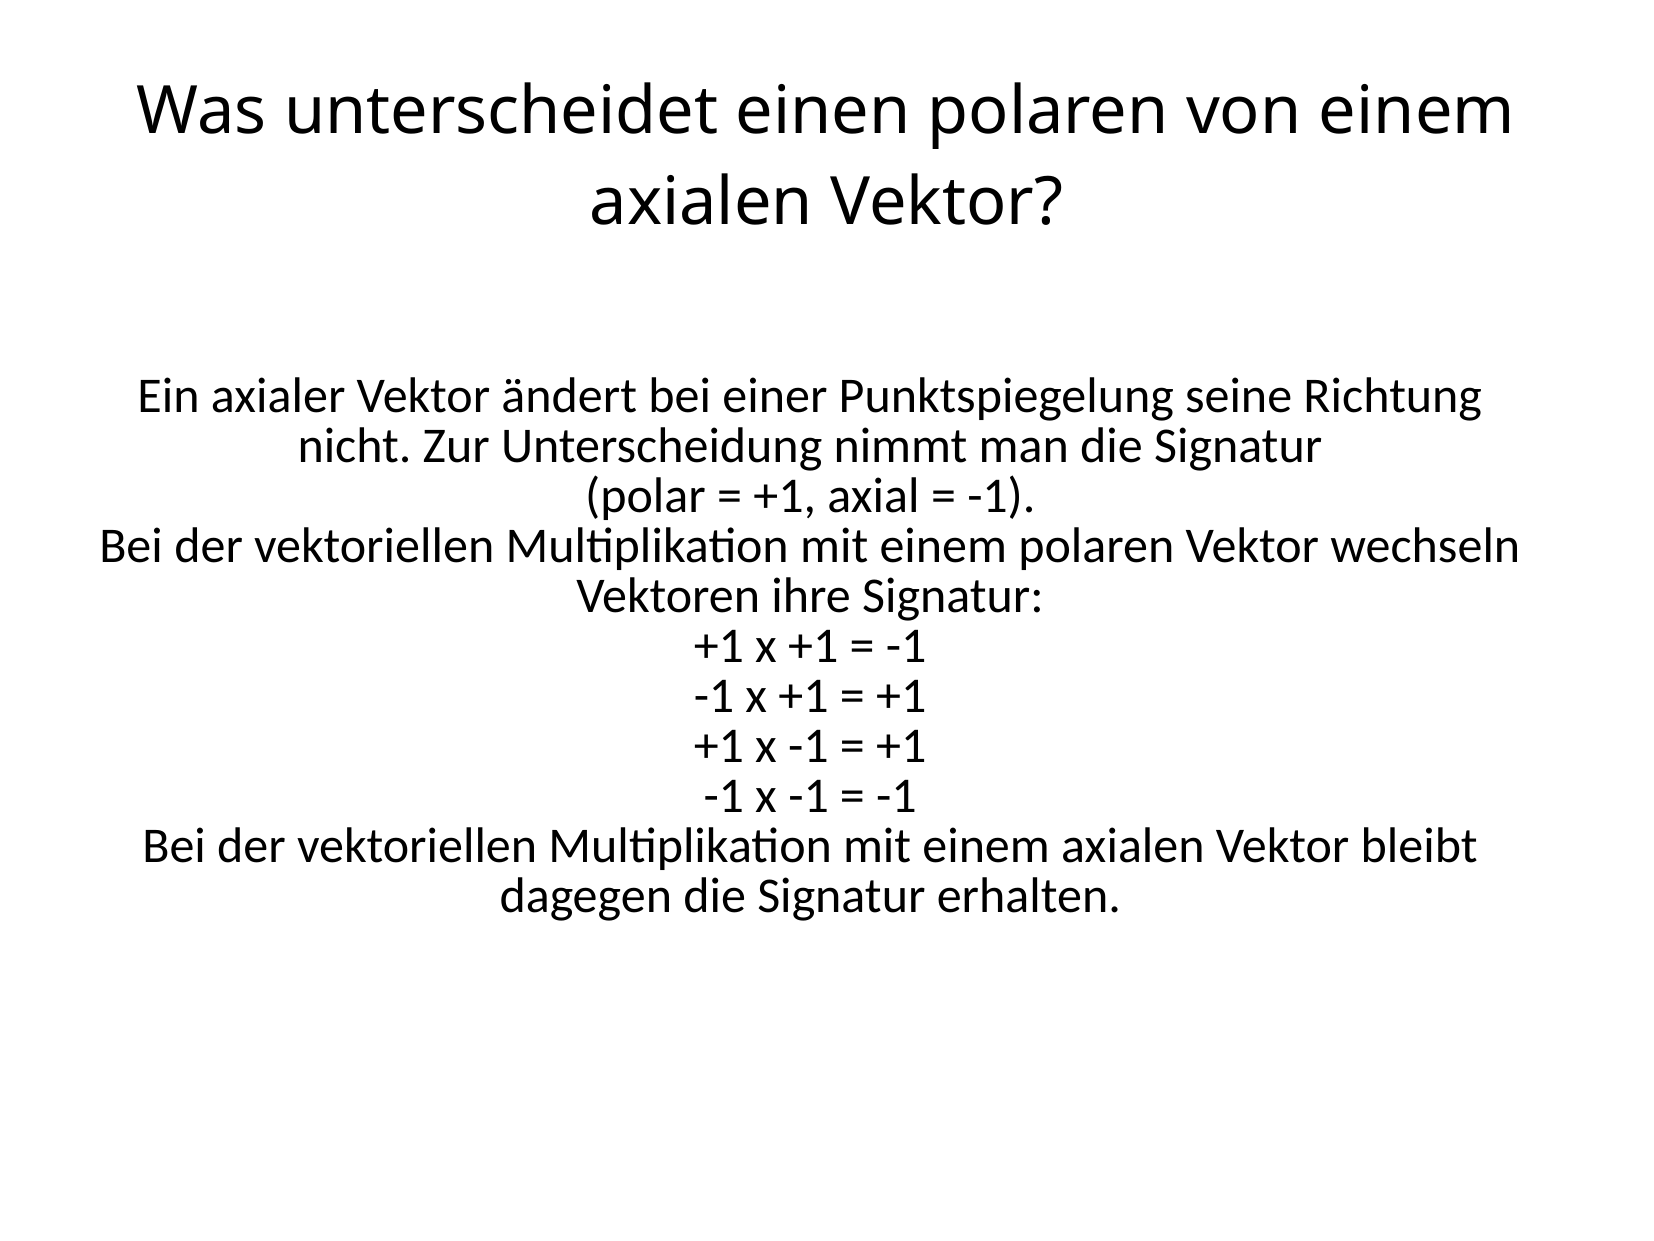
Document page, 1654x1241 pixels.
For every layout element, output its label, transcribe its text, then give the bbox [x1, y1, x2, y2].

subtitle Ein axialer Vektor ändert bei einer Punktspiegelung seine Richtung nicht. Zur Unterscheidung nimmt man die Signatur (polar = +1, axial = -1). Bei der vektoriellen Multiplikation mit einem polaren Vektor wechseln Vektoren ihre Signatur: +1 x +1 = -1 -1 x +1 = +1 +1 x -1 = +1 -1 x -1 = -1 Bei der vektoriellen Multiplikation mit einem axialen Vektor bleibt dagegen die Signatur erhalten. [82, 253, 1538, 1047]
title Was unterscheidet einen polaren von einem axialen Vektor? [82, 49, 1571, 257]
